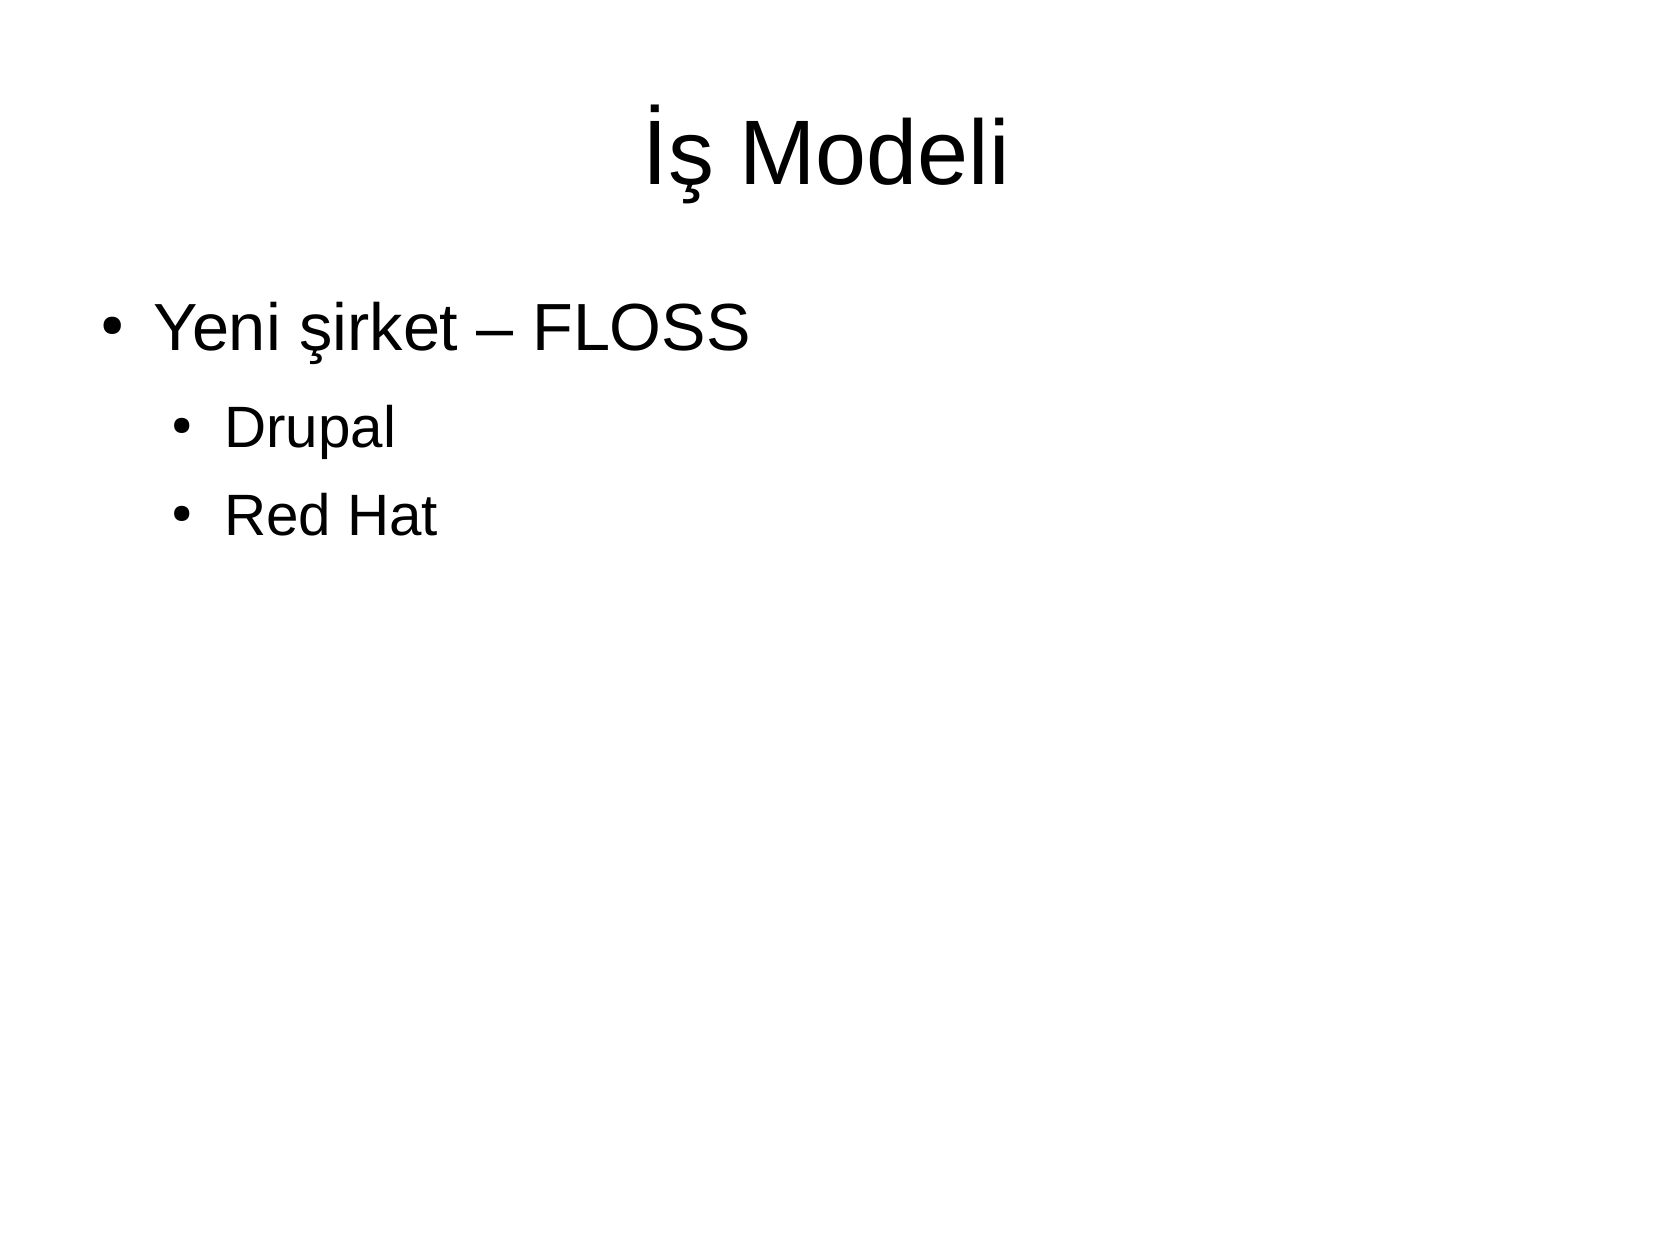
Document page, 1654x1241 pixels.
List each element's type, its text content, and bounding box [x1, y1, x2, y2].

title İş Modeli [82, 49, 1571, 257]
list Yeni şirket – FLOSS Drupal Red Hat [82, 290, 1571, 1109]
